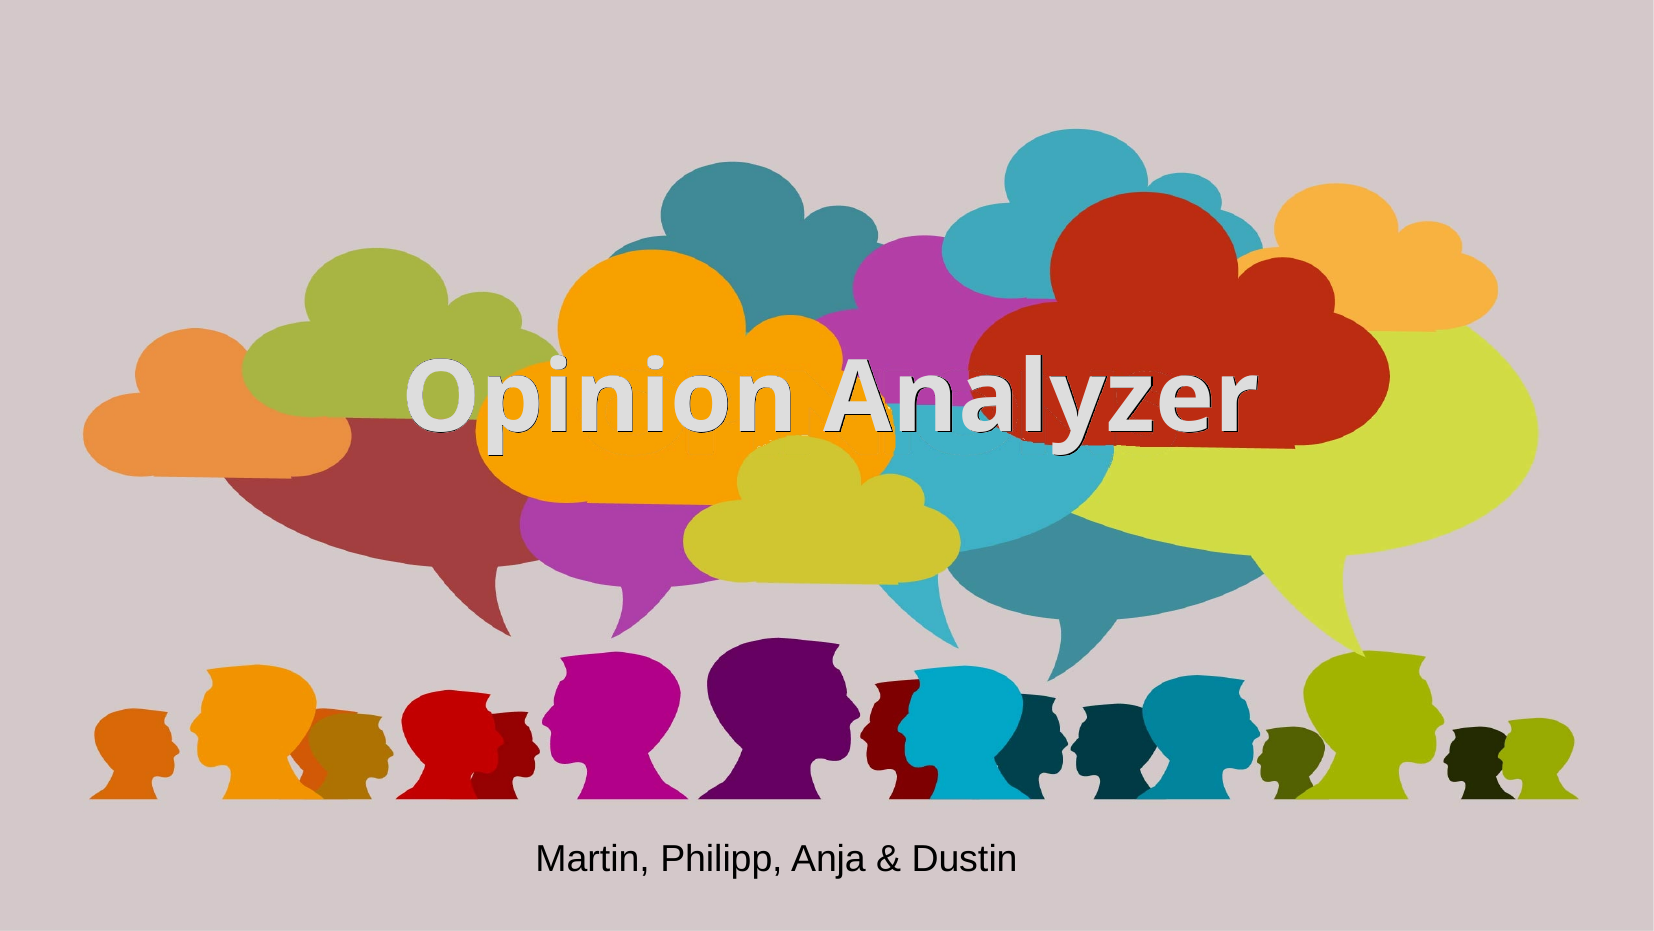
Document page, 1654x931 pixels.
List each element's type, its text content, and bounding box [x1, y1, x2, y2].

text_box Martin, Philipp, Anja & Dustin [510, 829, 1034, 887]
title Opinion Analyzer [86, 315, 1576, 471]
picture [0, 0, 1654, 931]
